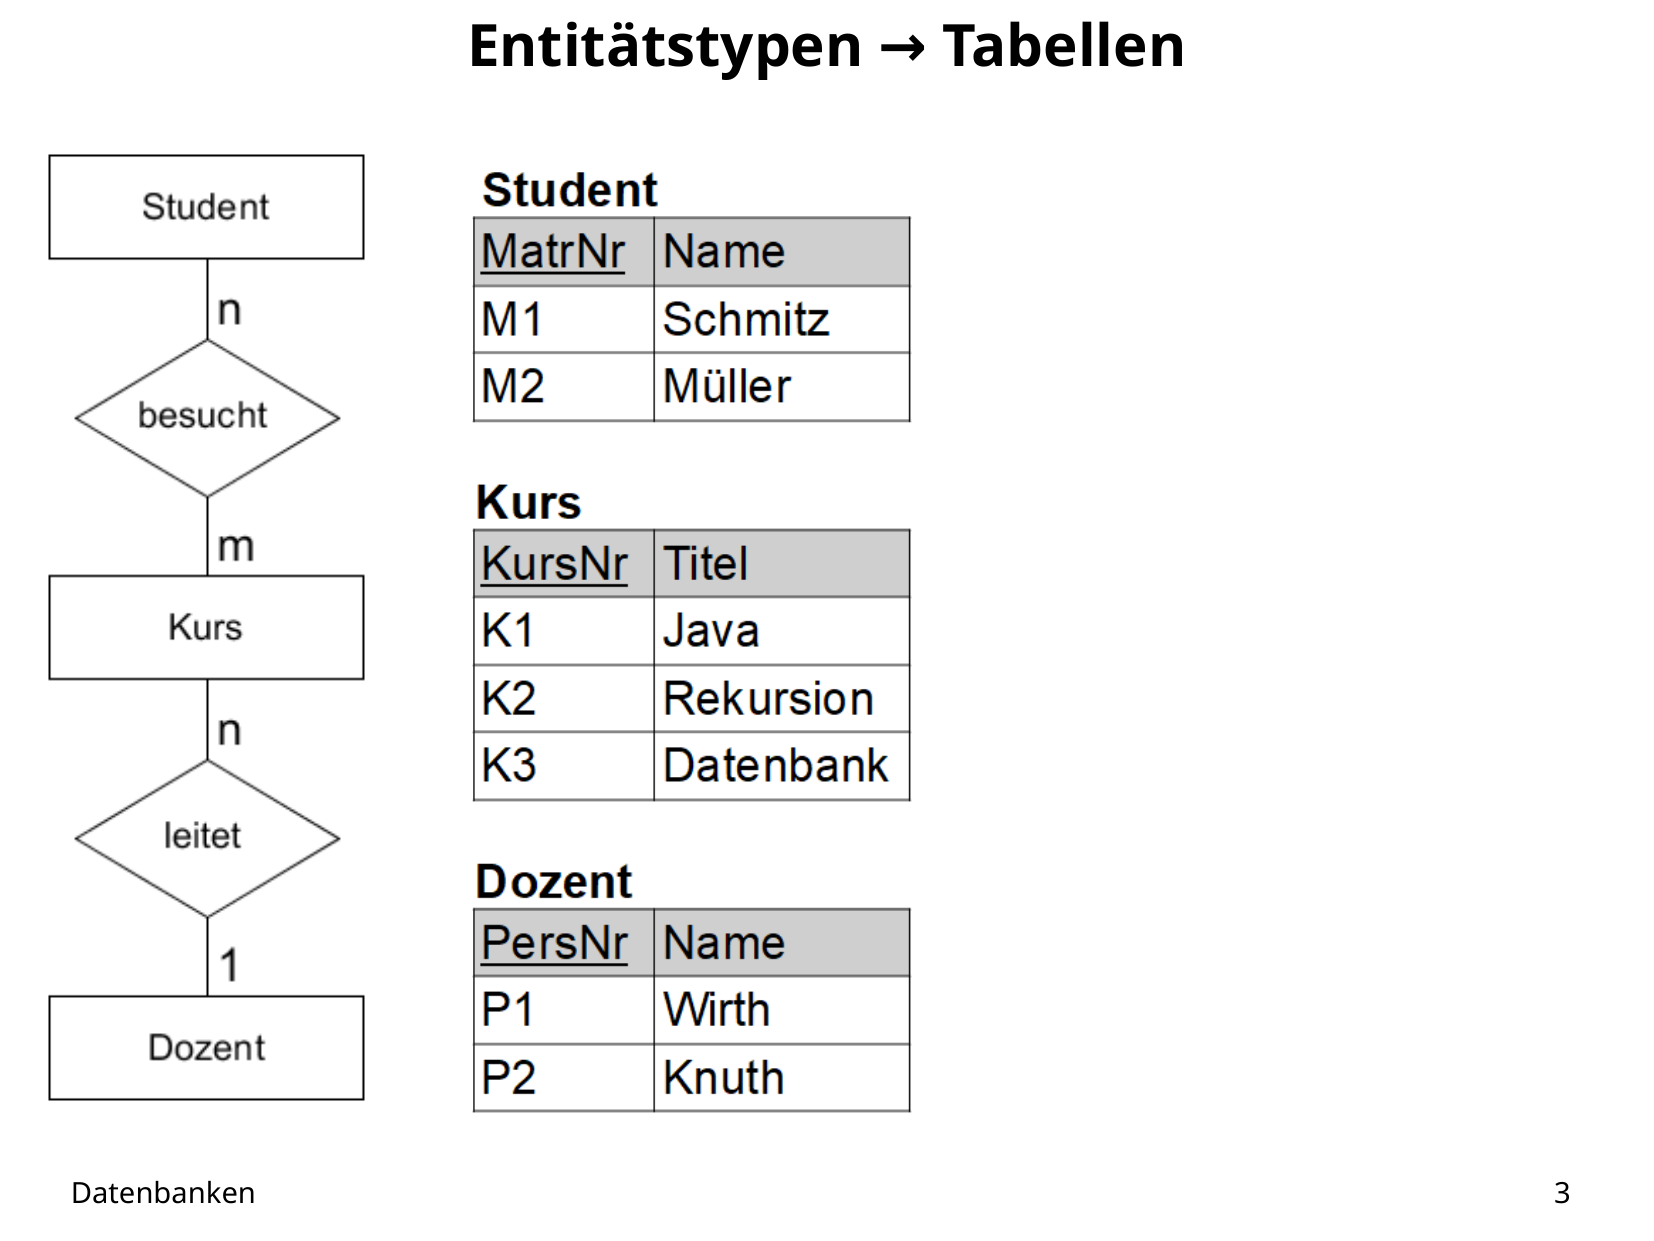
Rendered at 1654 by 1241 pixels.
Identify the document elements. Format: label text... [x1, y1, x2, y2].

picture [472, 171, 1589, 1114]
picture [47, 153, 367, 1103]
title Entitätstypen → Tabellen [0, 5, 1654, 83]
